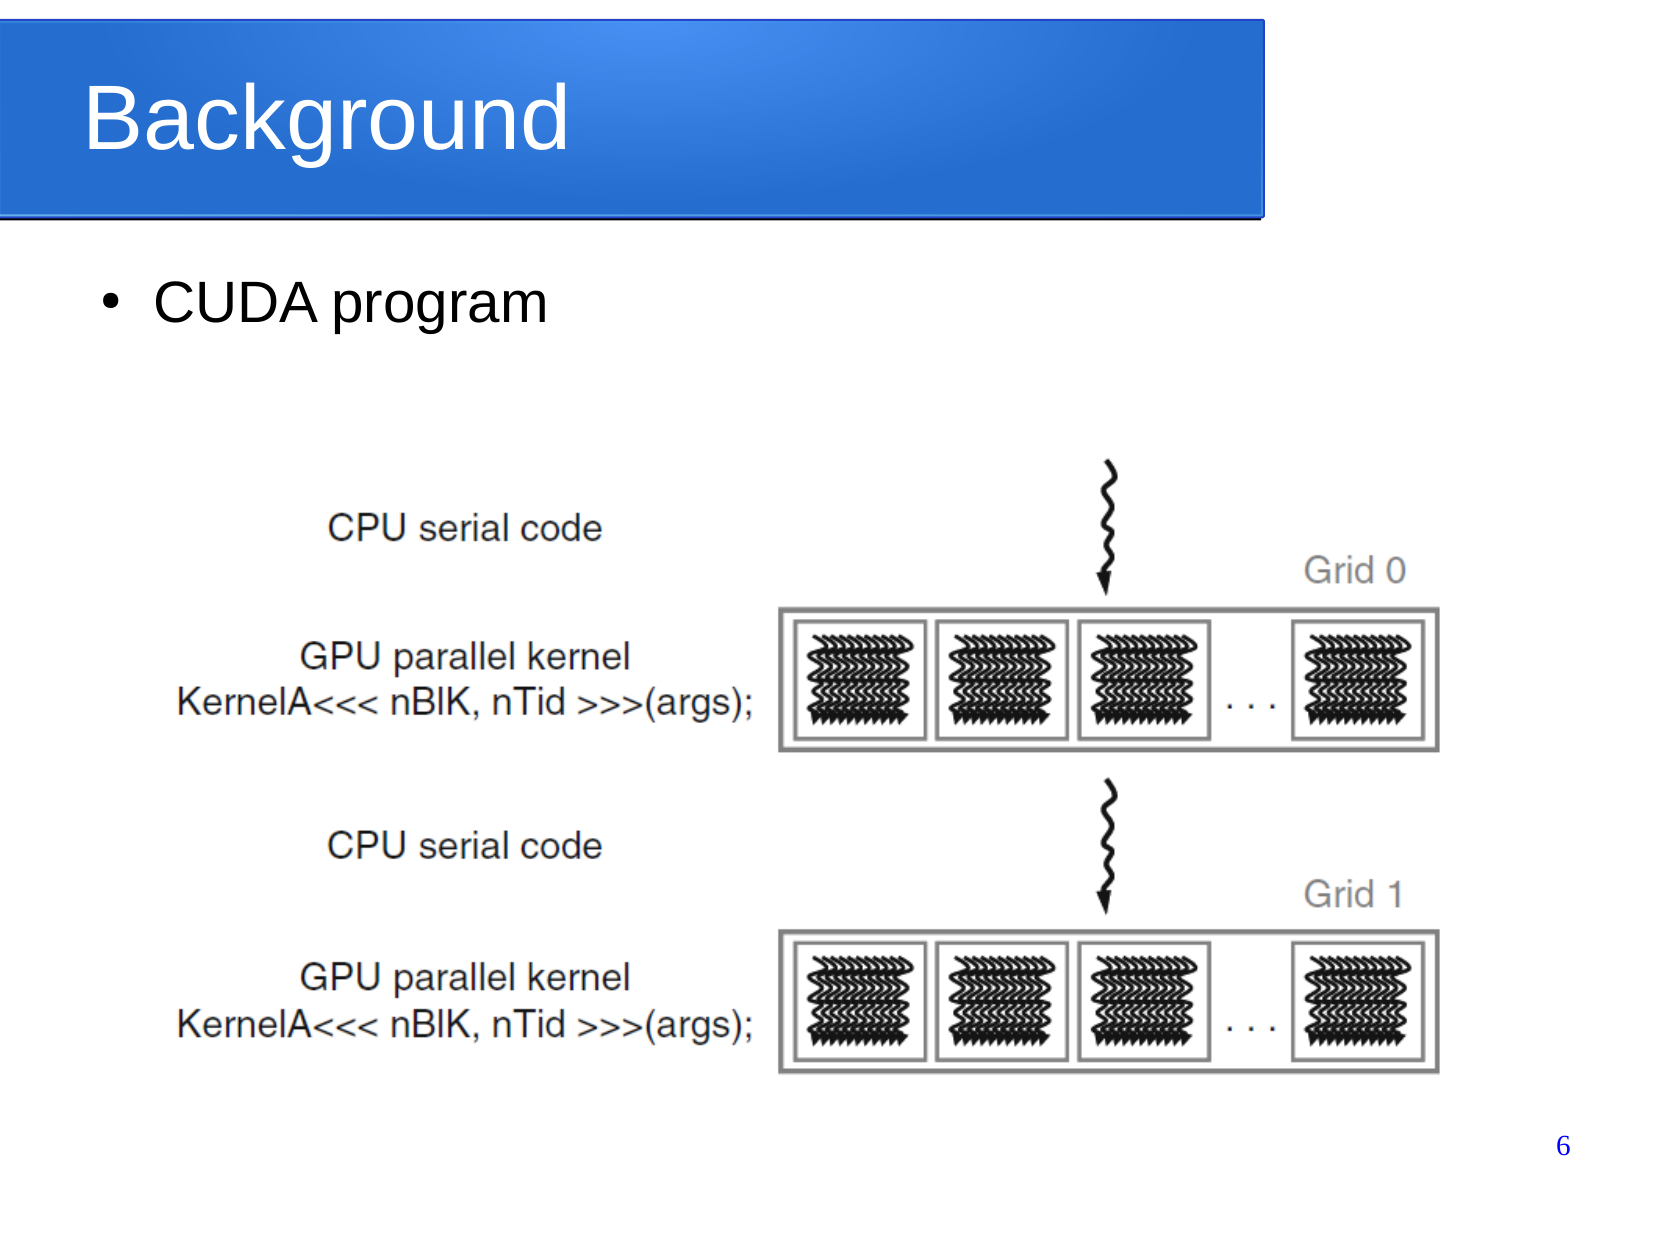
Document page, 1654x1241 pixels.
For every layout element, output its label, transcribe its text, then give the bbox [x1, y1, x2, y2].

list CUDA program [82, 269, 1538, 1201]
picture [153, 449, 1454, 1086]
title Background [82, 25, 1250, 211]
